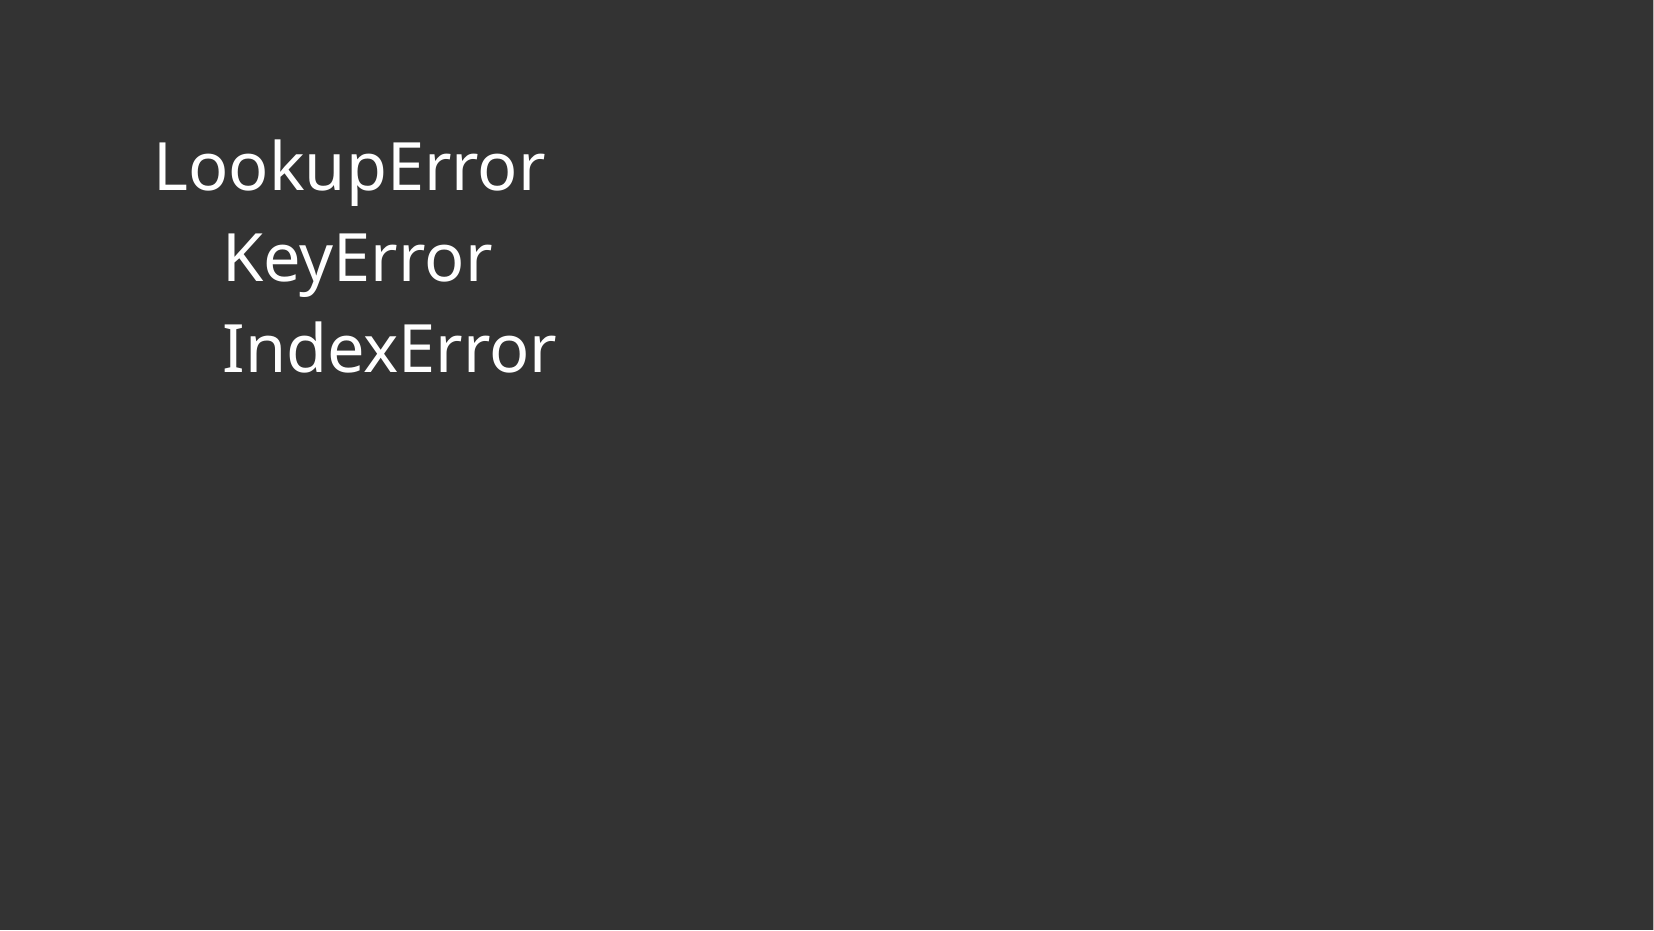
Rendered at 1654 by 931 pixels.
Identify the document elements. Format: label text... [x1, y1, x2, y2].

list LookupError KeyError IndexError [82, 119, 1571, 839]
